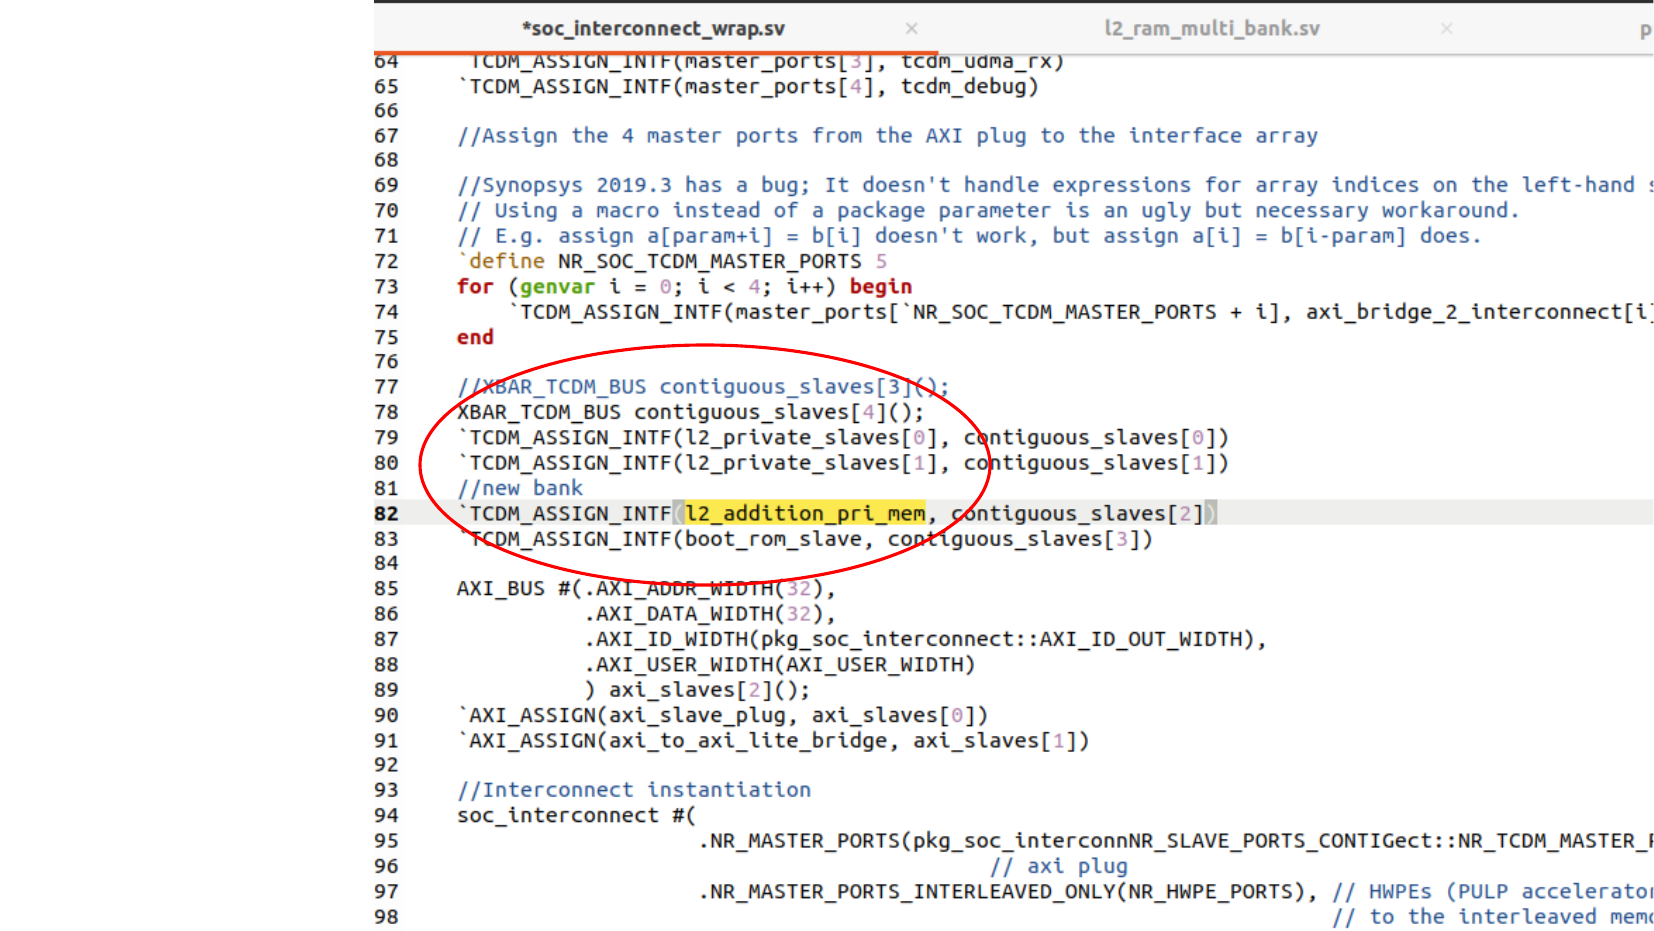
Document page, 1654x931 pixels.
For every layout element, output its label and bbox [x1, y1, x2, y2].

picture [374, 0, 1654, 931]
